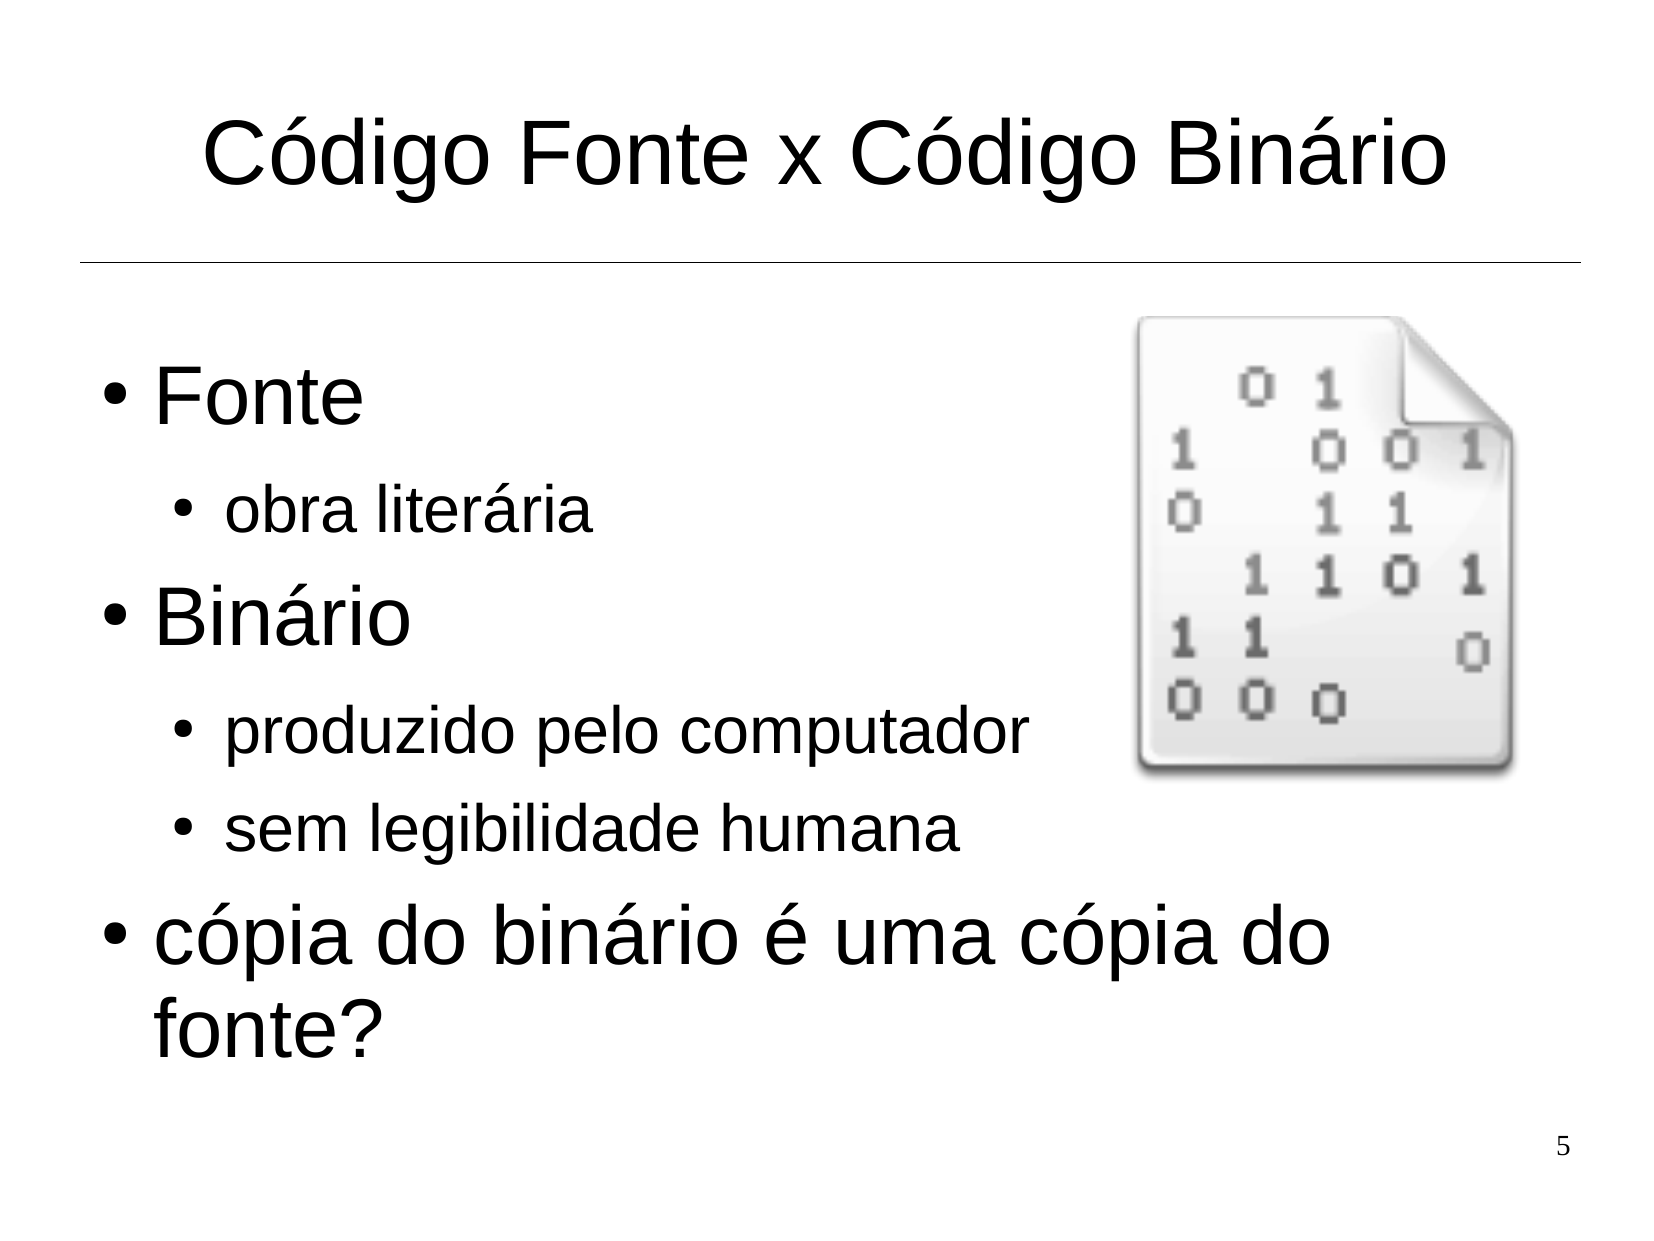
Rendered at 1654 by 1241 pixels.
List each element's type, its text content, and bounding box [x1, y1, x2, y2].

picture [1103, 316, 1576, 788]
title Código Fonte x Código Binário [82, 56, 1571, 250]
list Fonte obra literária Binário produzido pelo computador sem legibilidade humana cópia do binário é uma cópia do fonte? [82, 349, 1571, 1095]
